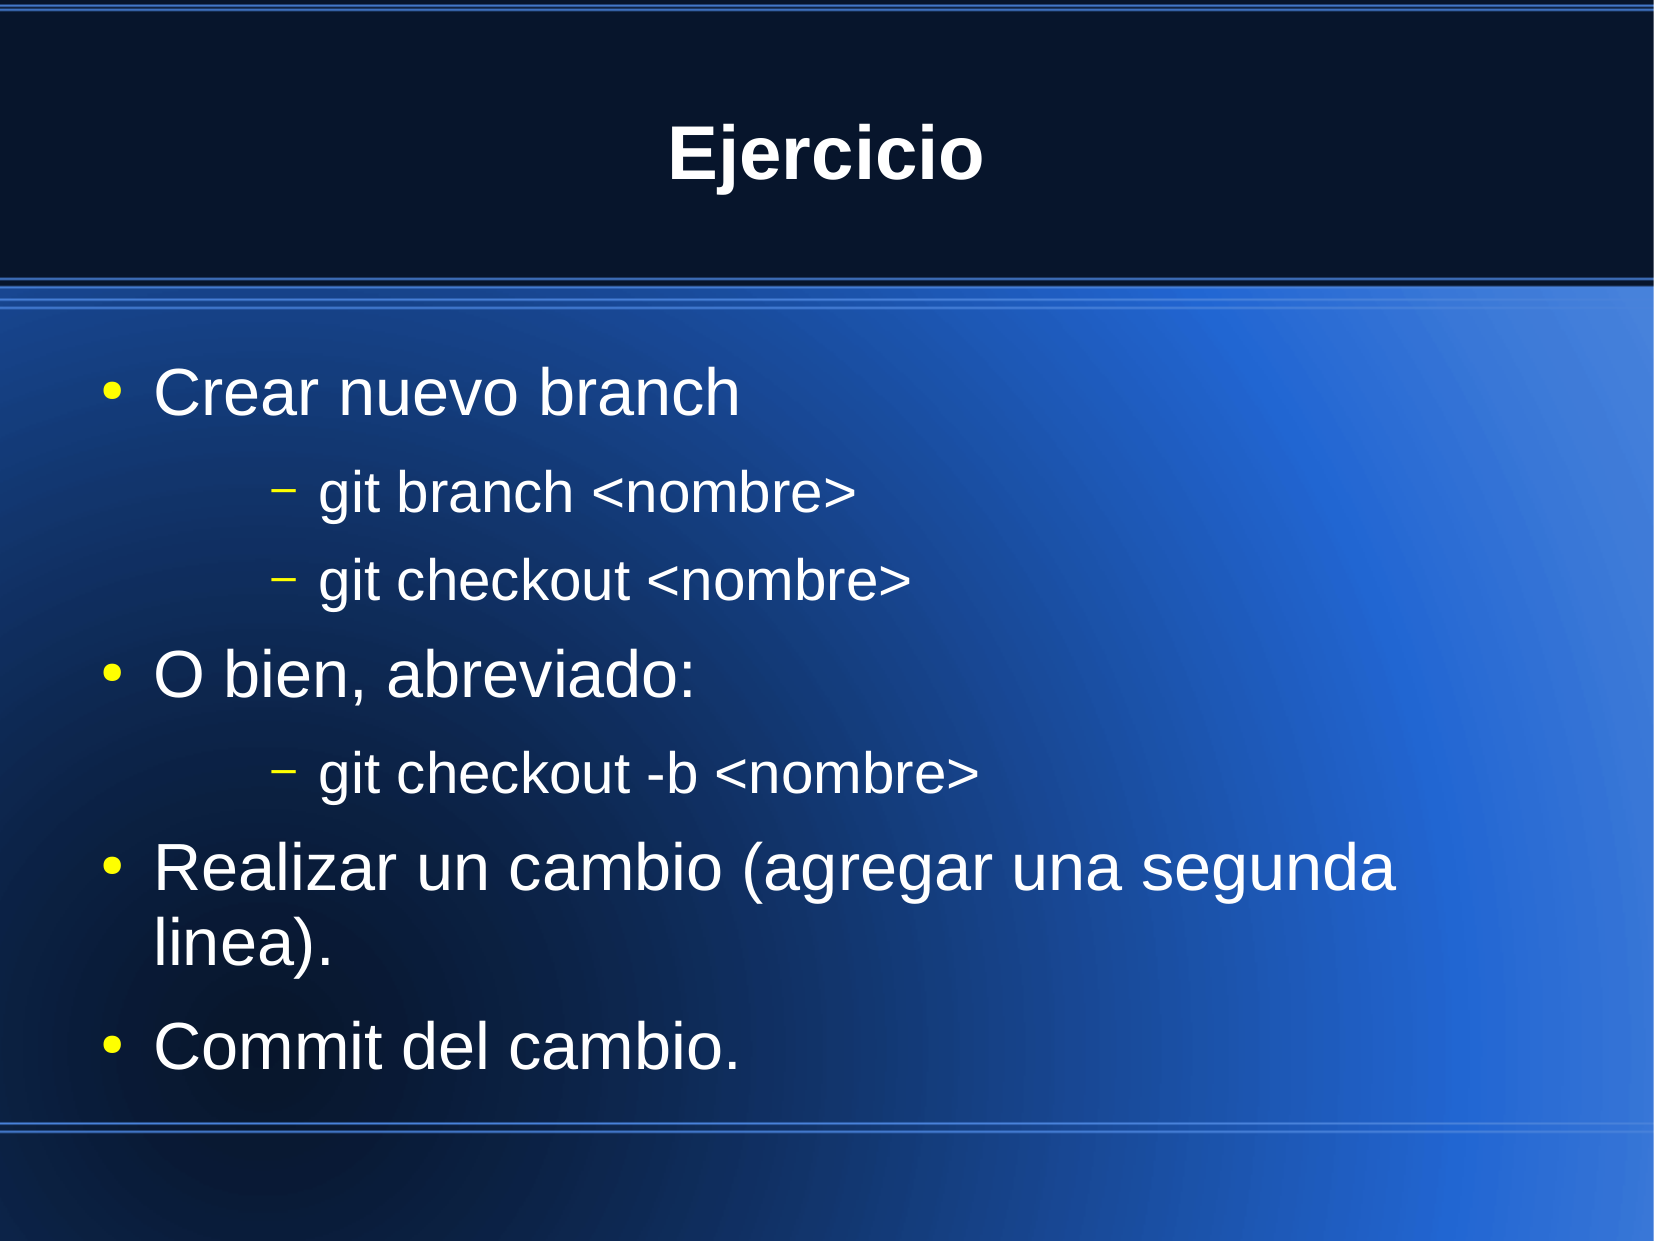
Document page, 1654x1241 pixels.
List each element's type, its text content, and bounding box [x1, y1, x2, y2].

title Ejercicio [82, 49, 1571, 257]
list Crear nuevo branch git branch <nombre> git checkout <nombre> O bien, abreviado: git checkout -b <nombre> Realizar un cambio (agregar una segunda linea). Commit del cambio. [82, 355, 1571, 1084]
picture [0, 0, 1654, 1241]
